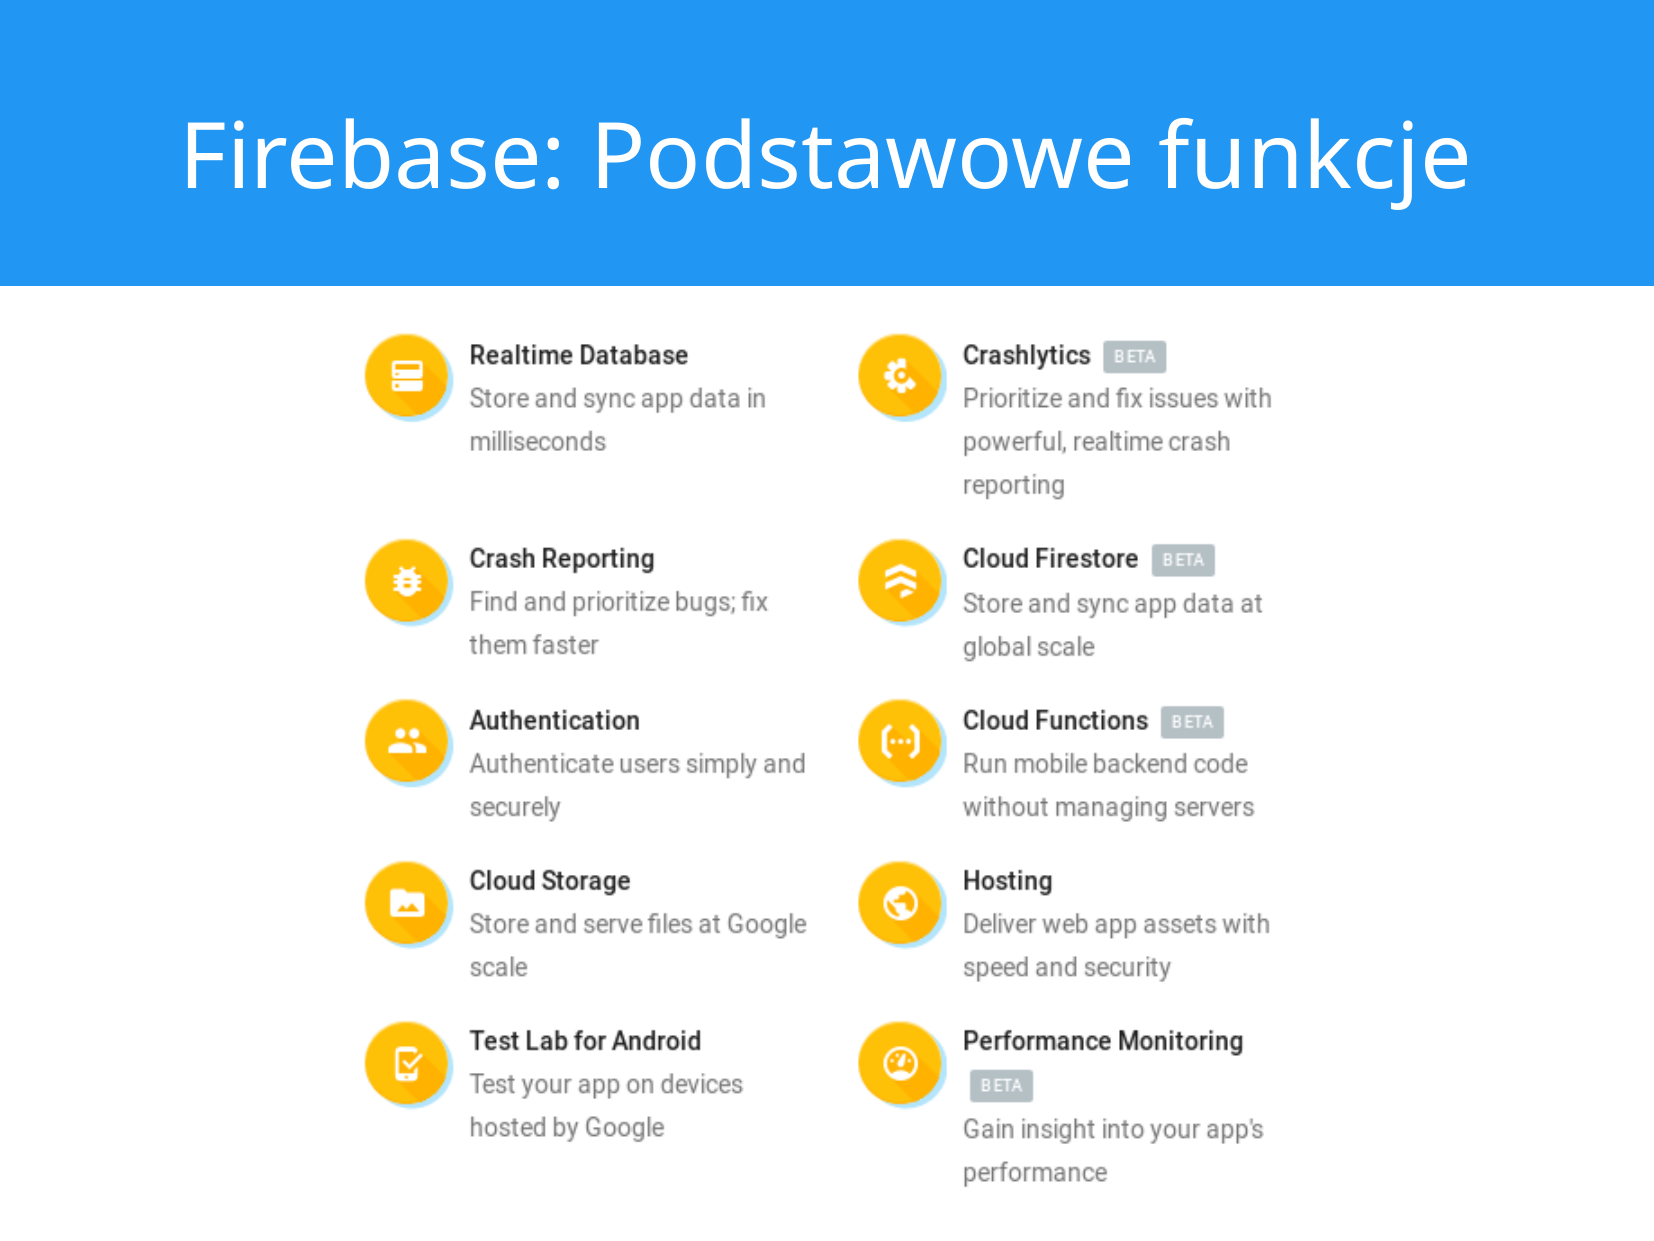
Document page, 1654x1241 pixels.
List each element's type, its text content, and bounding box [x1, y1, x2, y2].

title Firebase: Podstawowe funkcje [82, 49, 1571, 257]
picture [342, 307, 1300, 1207]
